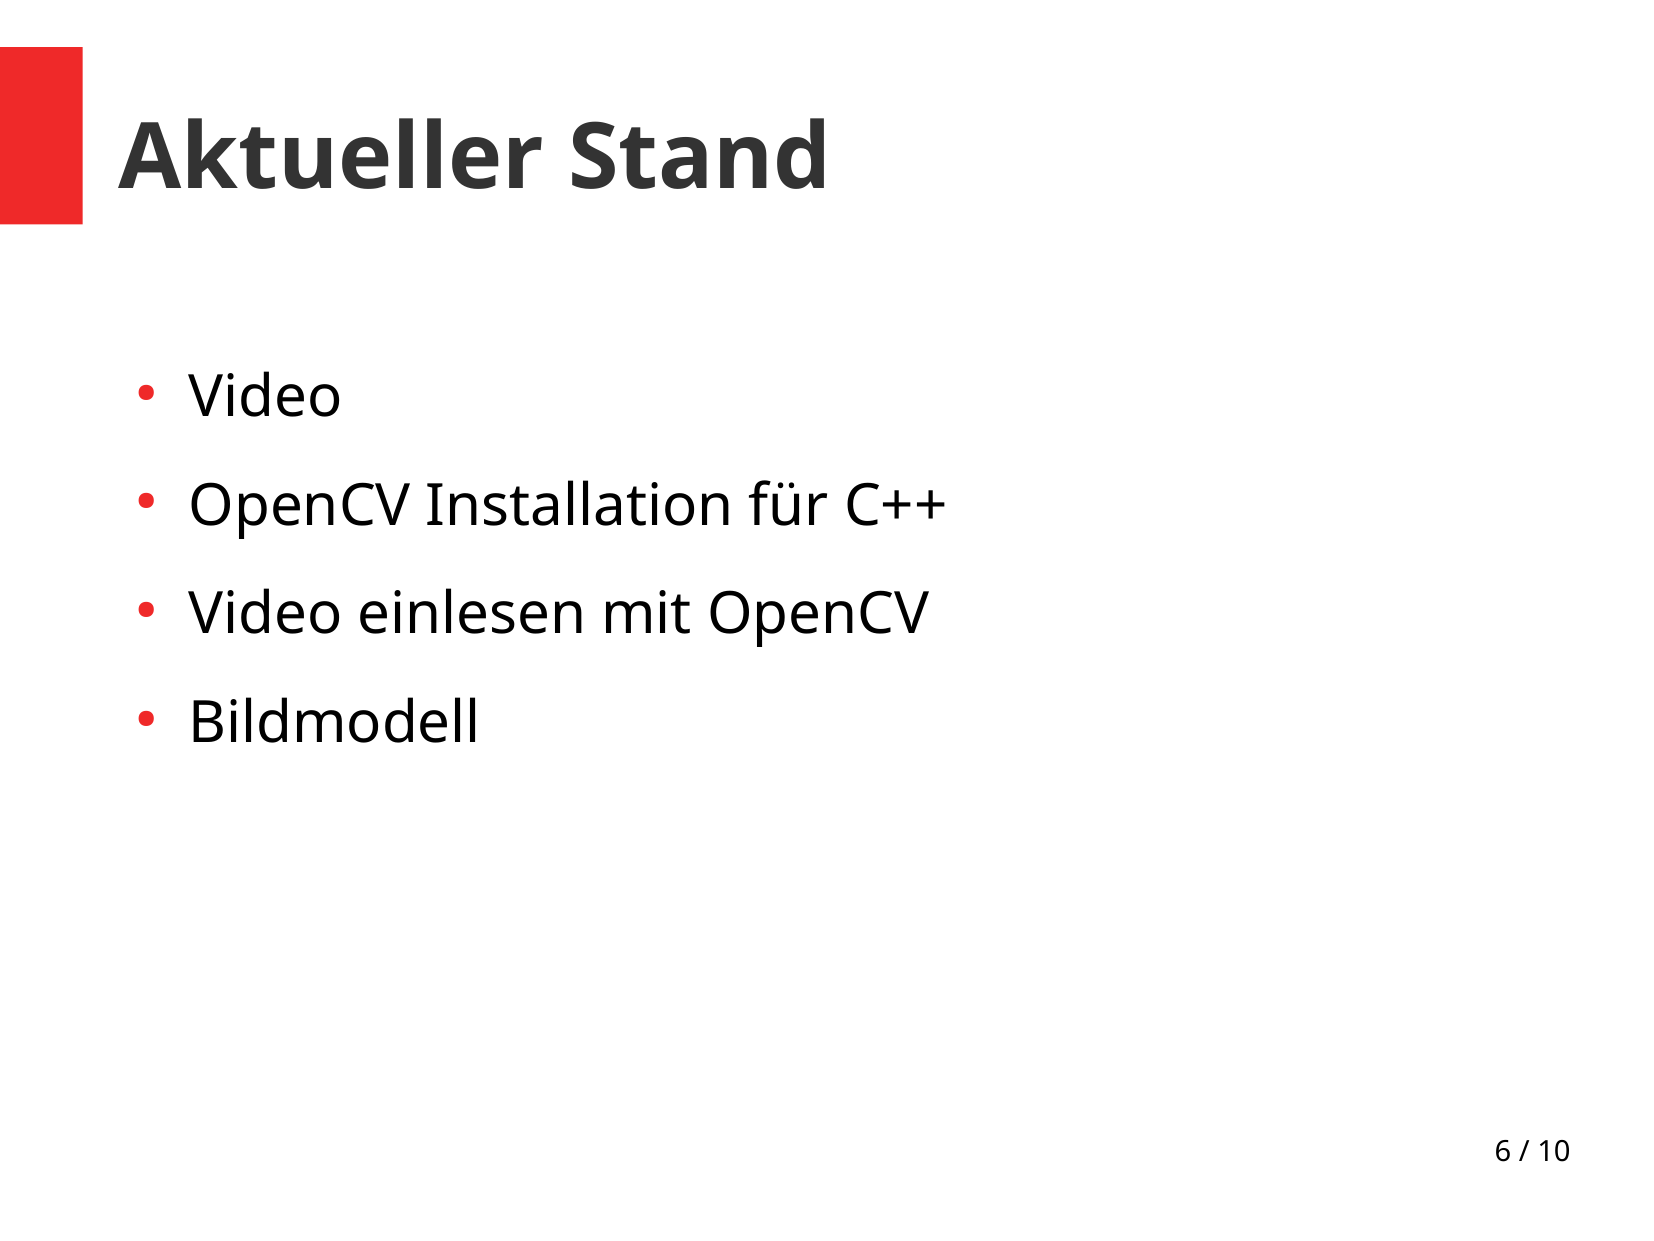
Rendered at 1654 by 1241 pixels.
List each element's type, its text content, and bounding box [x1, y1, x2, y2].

title Aktueller Stand [118, 49, 1571, 257]
list Video OpenCV Installation für C++ Video einlesen mit OpenCV Bildmodell [118, 354, 1536, 1074]
